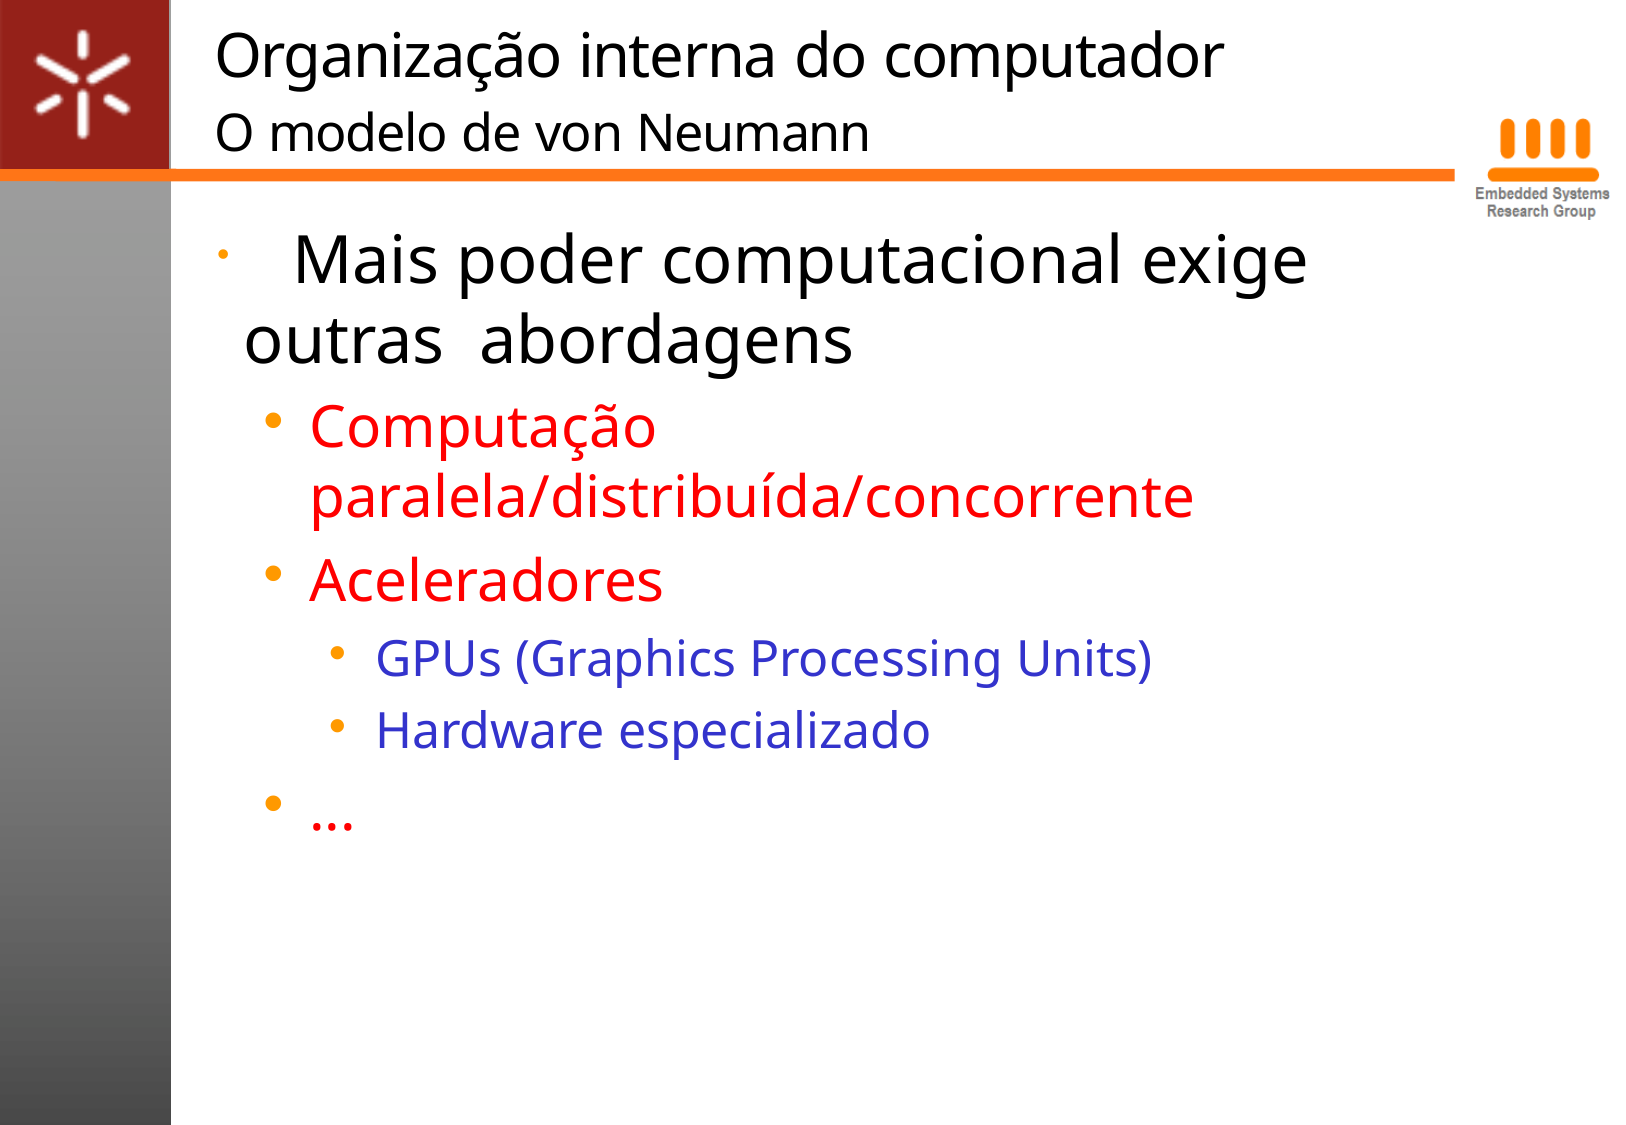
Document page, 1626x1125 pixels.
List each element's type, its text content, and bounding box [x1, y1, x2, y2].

picture [1475, 118, 1610, 220]
picture [0, 0, 171, 169]
title Organização interna do computador O modelo de von Neumann [212, 16, 1441, 234]
text_box Mais poder computacional exige outras abordagens Computação paralela/distribuída/concorrente Aceleradores GPUs (Graphics Processing Units) Hardware especializado ... [215, 212, 1471, 843]
picture [0, 182, 171, 1125]
